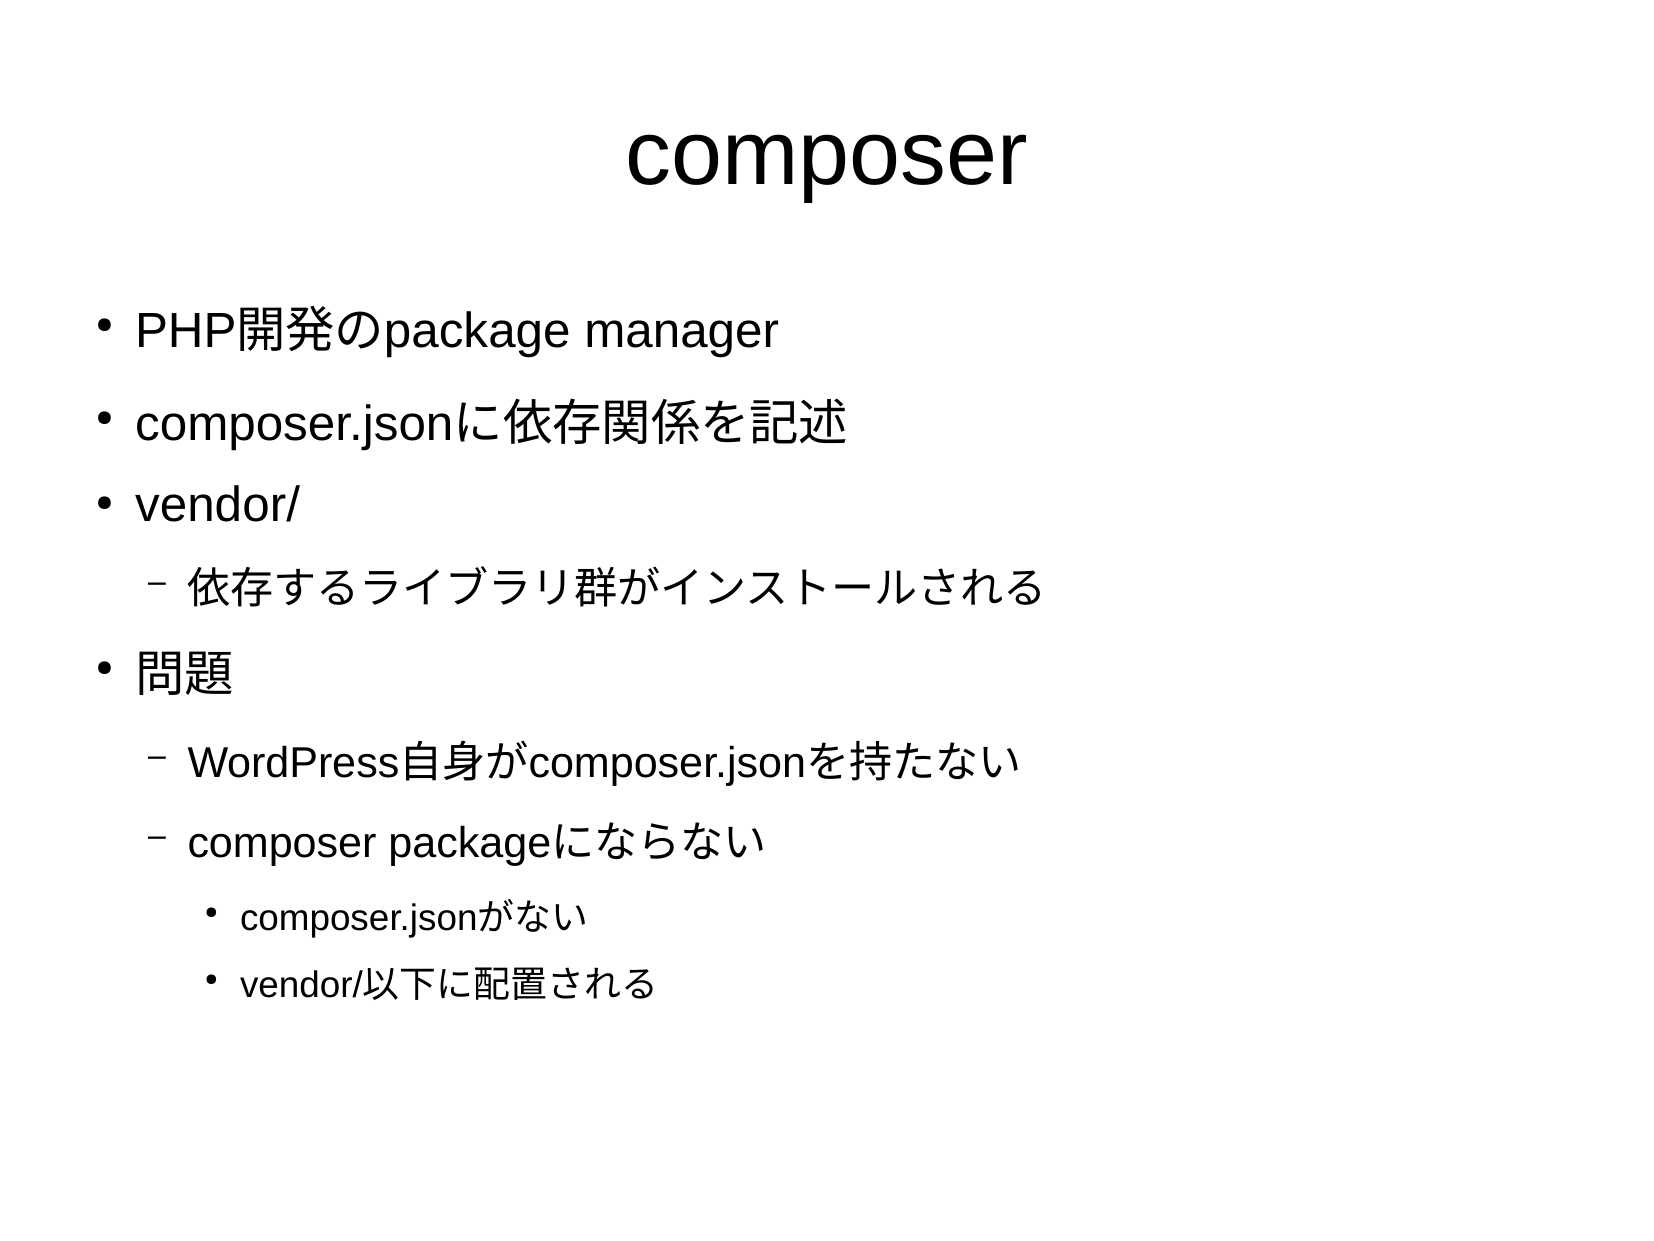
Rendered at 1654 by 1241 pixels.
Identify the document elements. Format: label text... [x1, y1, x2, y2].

list PHP開発のpackage manager composer.jsonに依存関係を記述 vendor/ 依存するライブラリ群がインストールされる 問題 WordPress自身がcomposer.jsonを持たない composer packageにならない composer.jsonがない vendor/以下に配置される [82, 290, 1571, 1010]
title composer [82, 49, 1571, 257]
